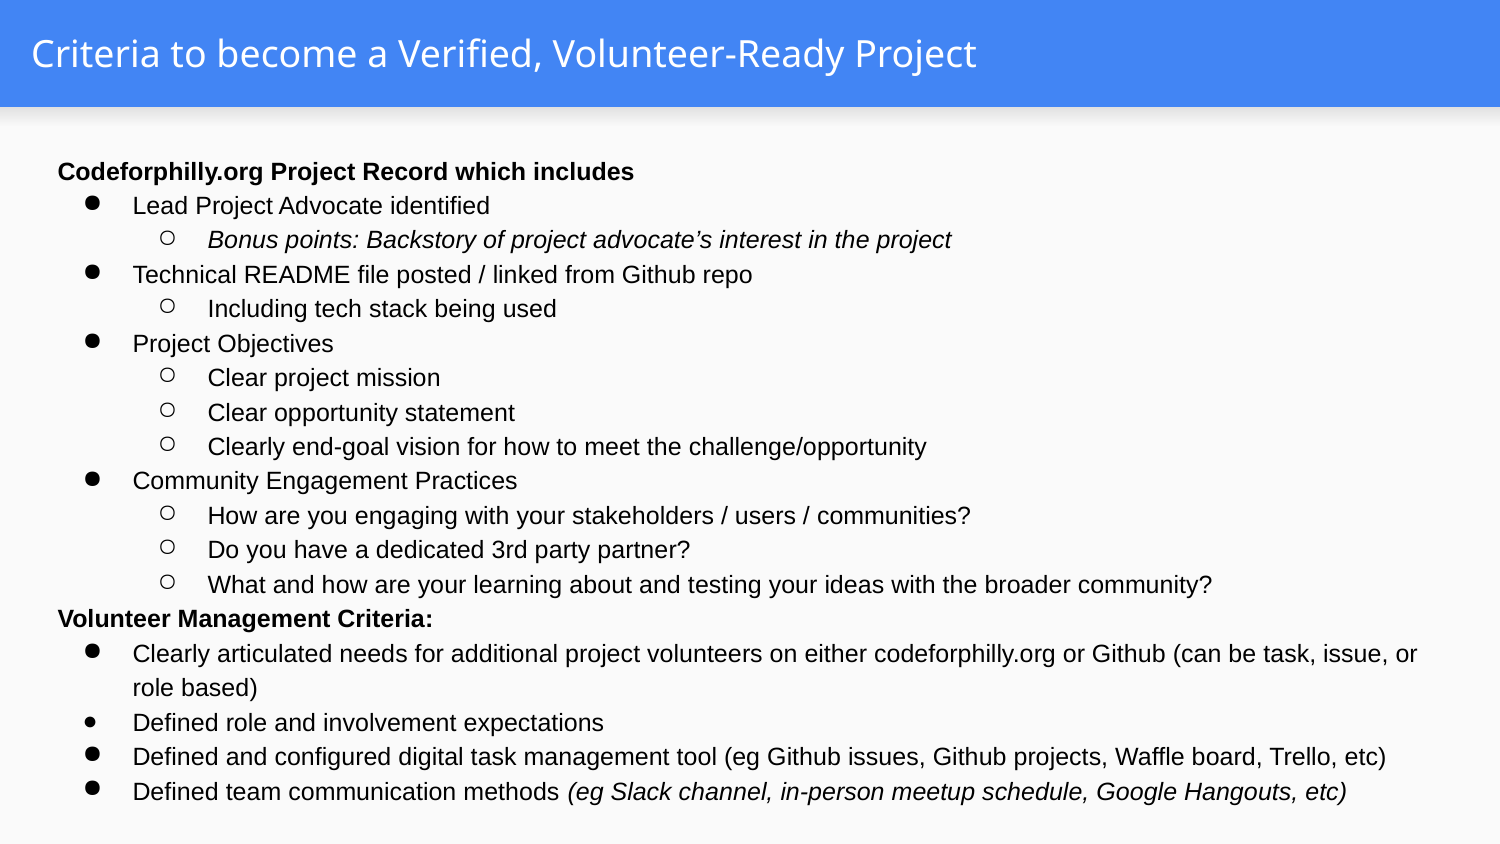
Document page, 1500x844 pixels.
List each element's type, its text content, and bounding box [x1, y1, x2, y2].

text_box Codeforphilly.org Project Record which includes Lead Project Advocate identified Bonus points: Backstory of project advocate’s interest in the project Technical README file posted / linked from Github repo Including tech stack being used Project Objectives Clear project mission Clear opportunity statement Clearly end-goal vision for how to meet the challenge/opportunity Community Engagement Practices How are you engaging with your stakeholders / users / communities? Do you have a dedicated 3rd party partner? What and how are your learning about and testing your ideas with the broader community? Volunteer Management Criteria: Clearly articulated needs for additional project volunteers on either codeforphilly.org or Github (can be task, issue, or role based) Defined role and involvement expectations Defined and configured digital task management tool (eg Github issues, Github projects, Waffle board, Trello, etc) Defined team communication methods (eg Slack channel, in-person meetup schedule, Google Hangouts, etc) [42, 135, 1439, 808]
title Criteria to become a Verified, Volunteer-Ready Project [16, 2, 1464, 102]
